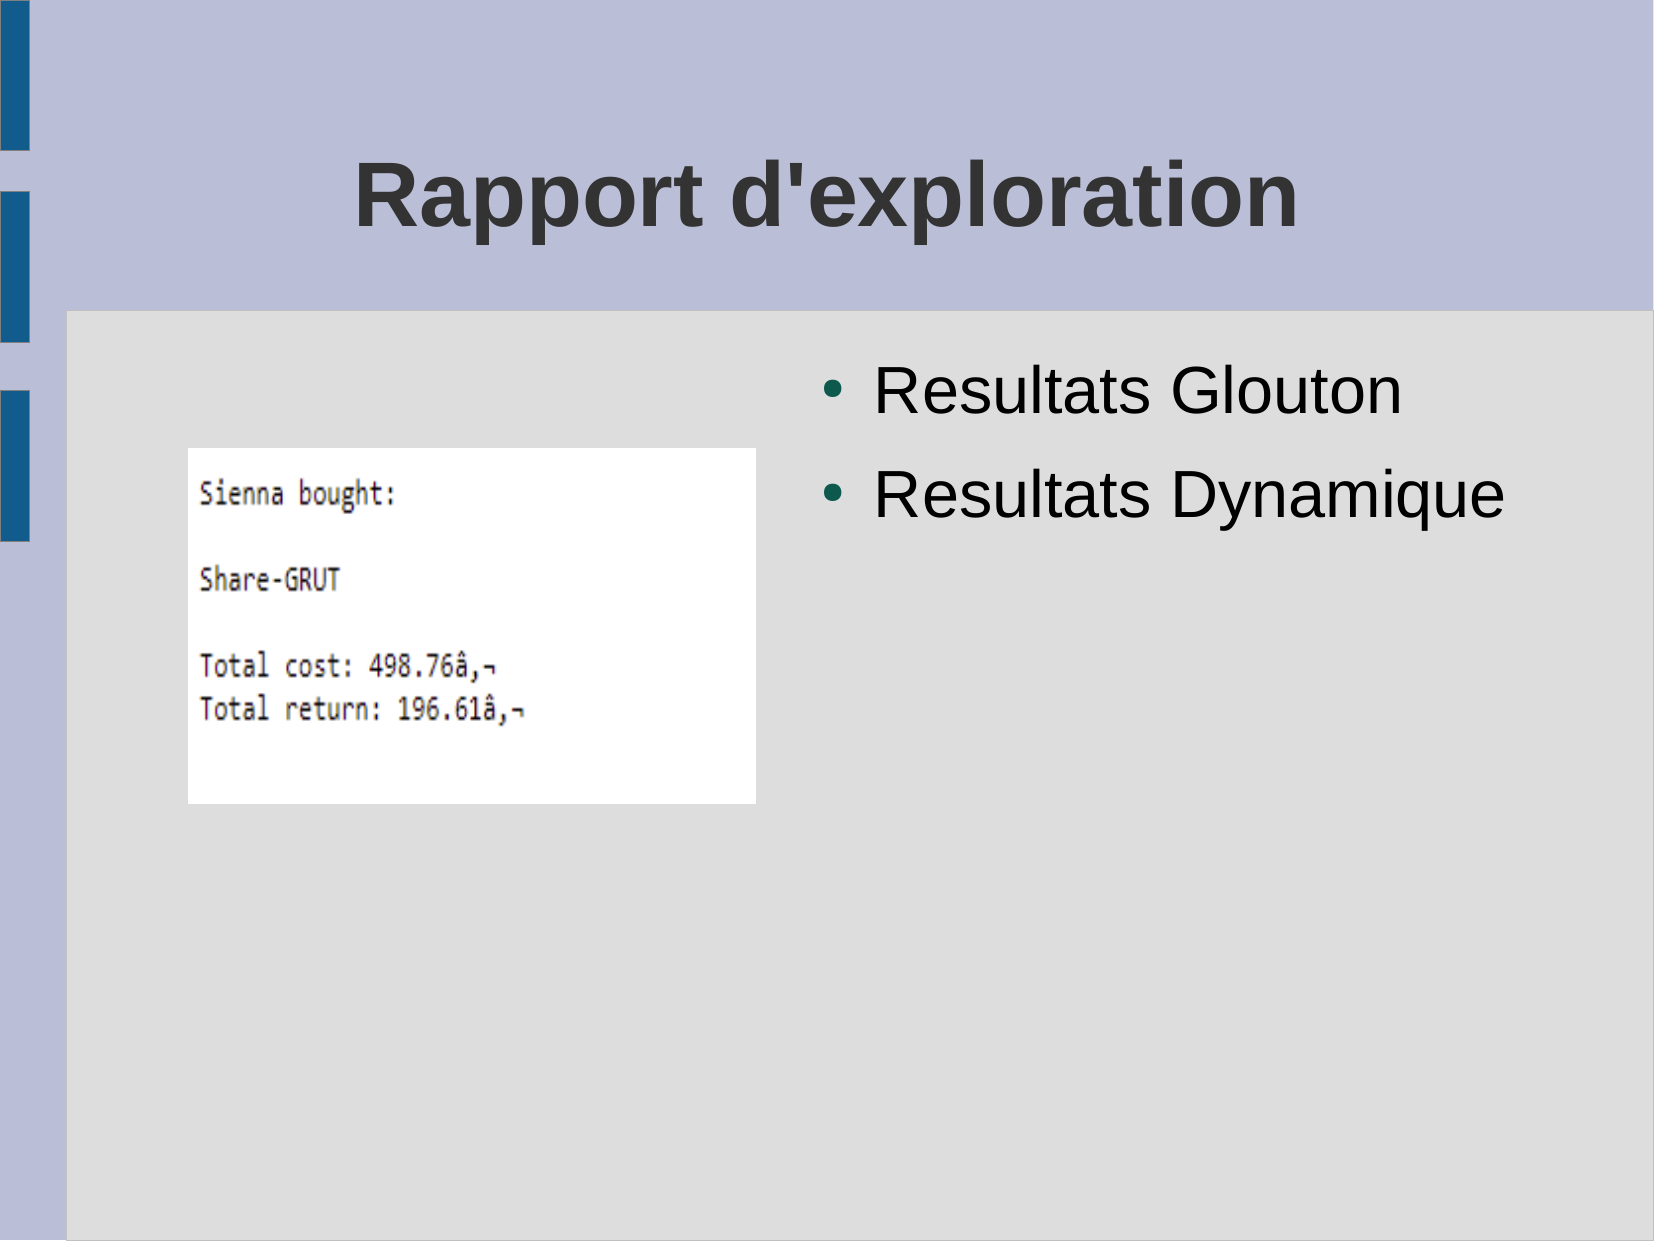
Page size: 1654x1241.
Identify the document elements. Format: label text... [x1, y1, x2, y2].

list Resultats Glouton Resultats Dynamique [803, 352, 1583, 1134]
picture [188, 448, 756, 804]
title Rapport d'exploration [121, 91, 1534, 299]
